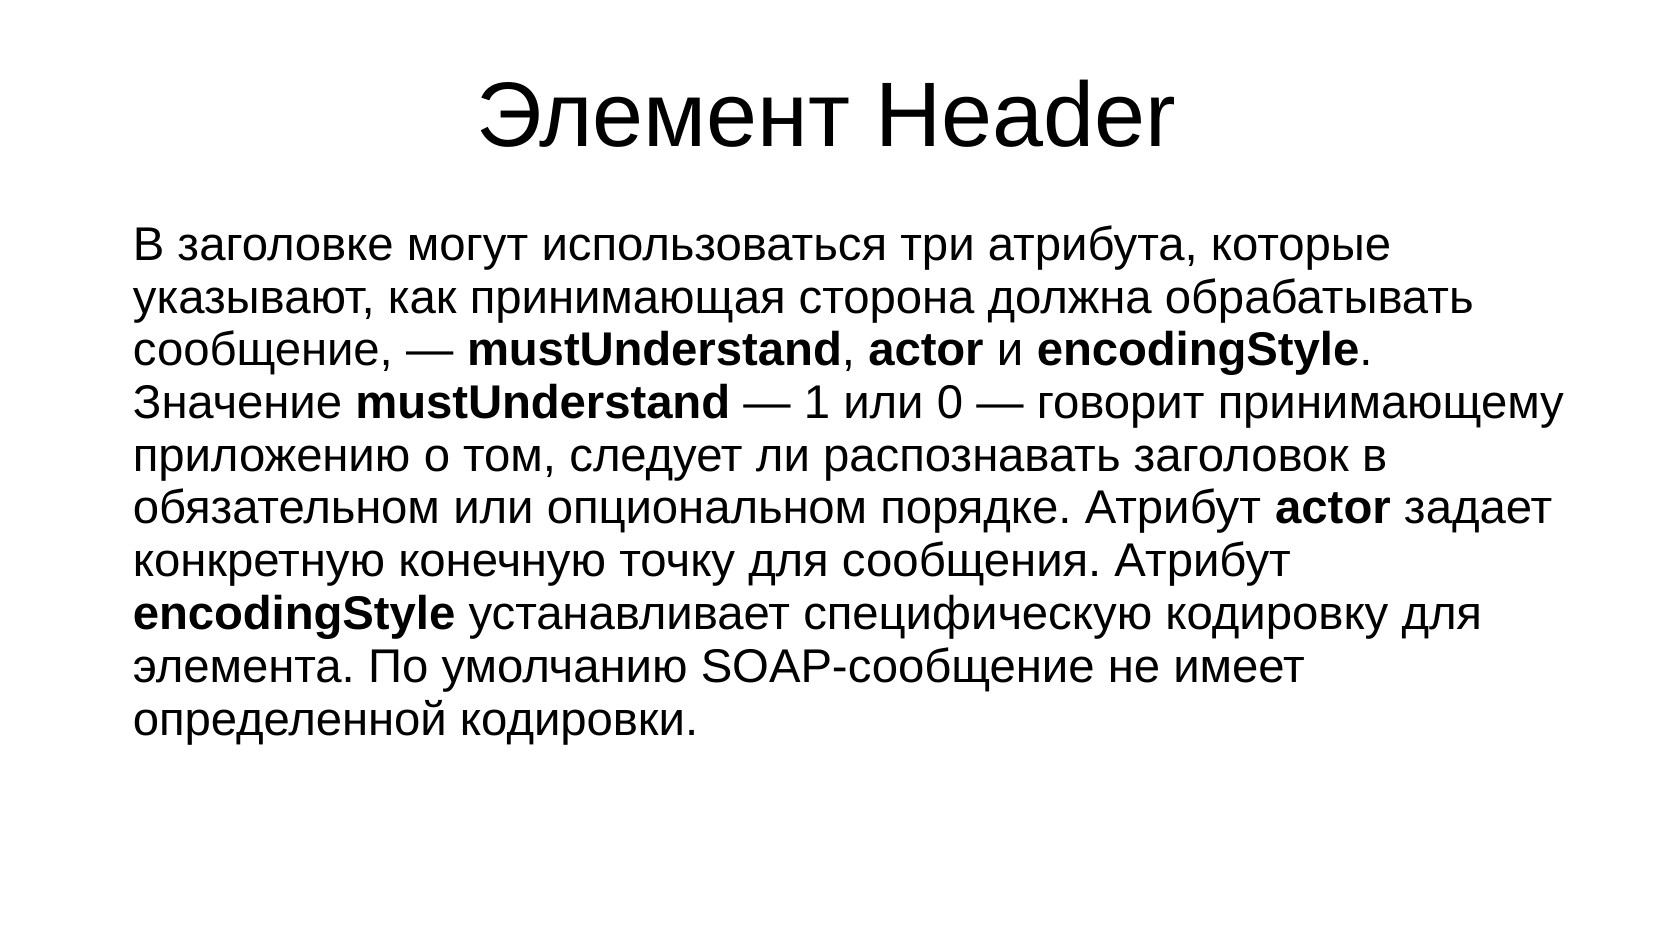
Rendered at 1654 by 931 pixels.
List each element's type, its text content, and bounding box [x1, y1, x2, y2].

list В заголовке могут использоваться три атрибута, которые указывают, как принимающая сторона должна обрабатывать сообщение, — mustUnderstand, actor и encodingStyle. Значение mustUnderstand — 1 или 0 — говорит принимающему приложению о том, следует ли распознавать заголовок в обязательном или опциональном порядке. Атрибут actor задает конкретную конечную точку для сообщения. Атрибут encodingStyle устанавливает специфическую кодировку для элемента. По умолчанию SOAP-сообщение не имеет определенной кодировки. [82, 217, 1571, 758]
title Элемент Header [82, 37, 1571, 193]
